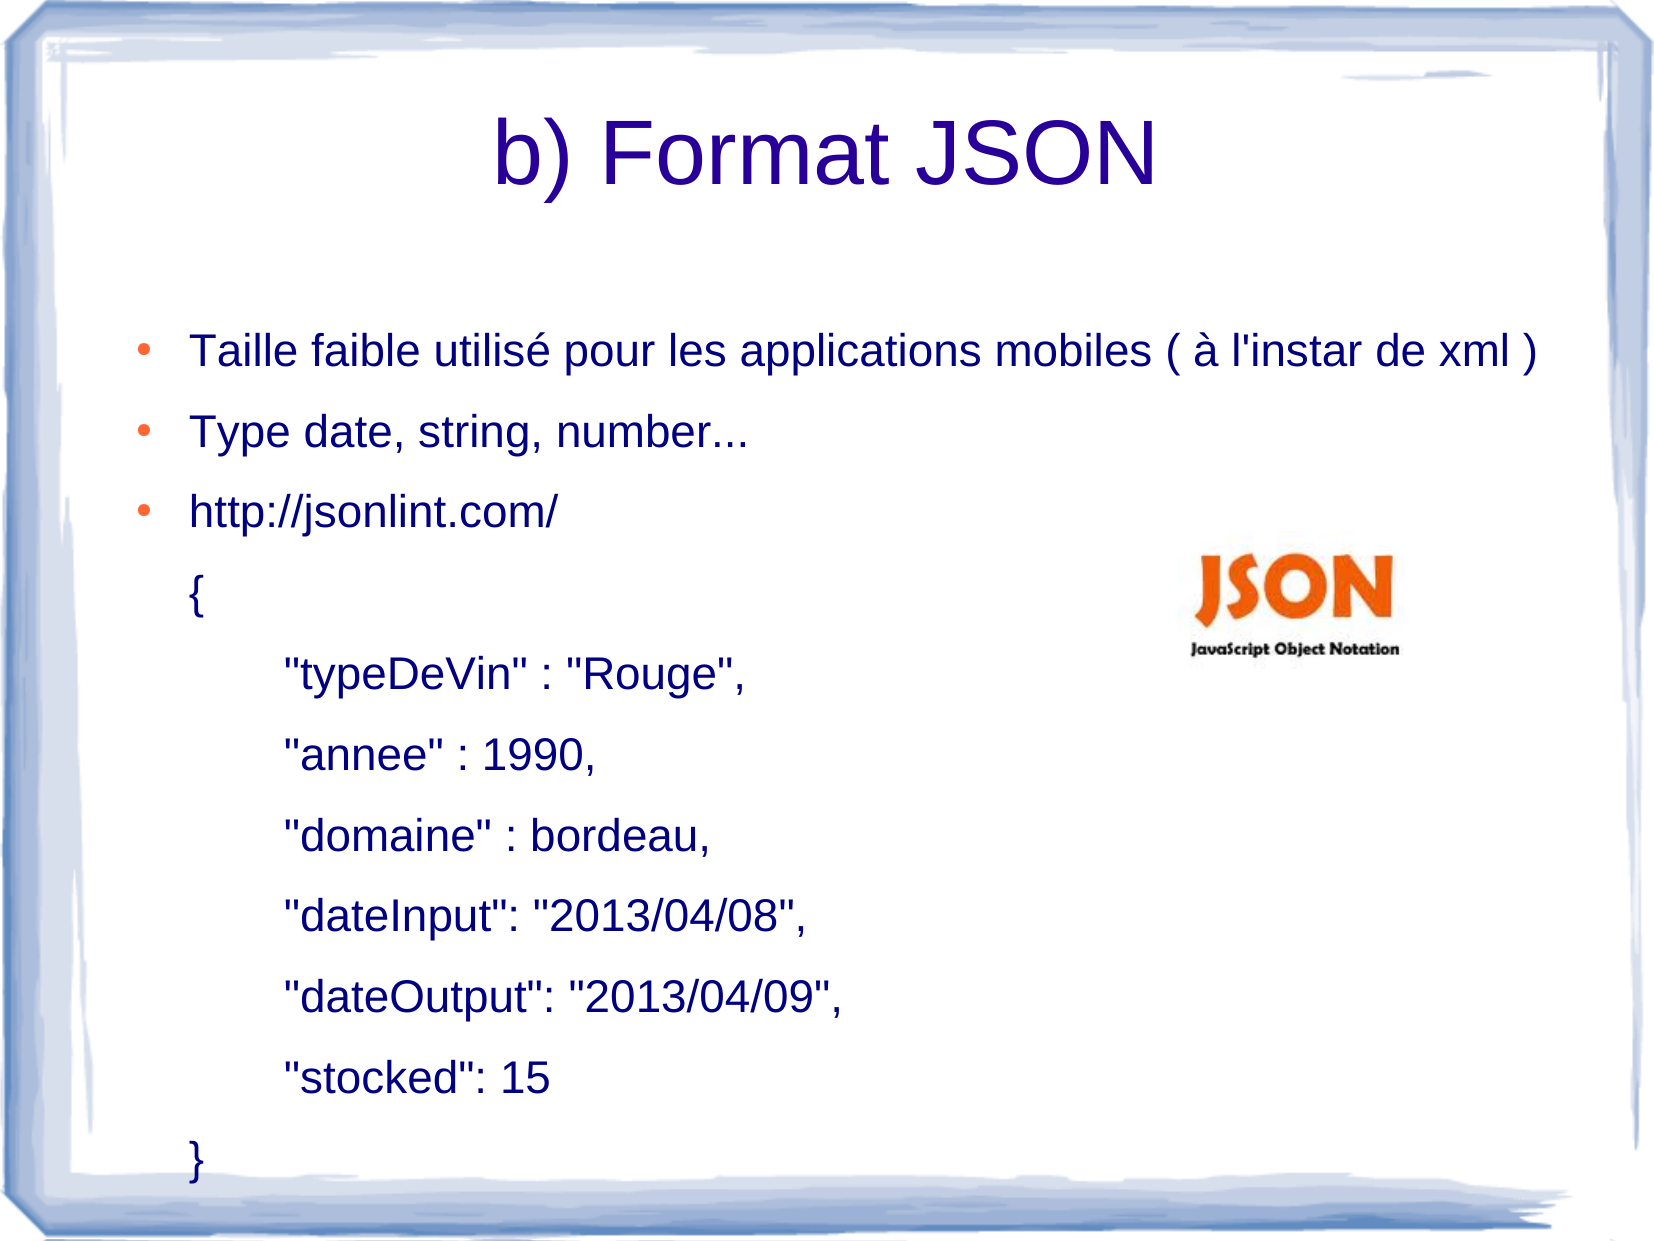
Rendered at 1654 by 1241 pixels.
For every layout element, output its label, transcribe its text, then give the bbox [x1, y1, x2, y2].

list Taille faible utilisé pour les applications mobiles ( à l'instar de xml ) Type date, string, number... http://jsonlint.com/ { "typeDeVin" : "Rouge", "annee" : 1990, "domaine" : bordeau, "dateInput": "2013/04/08", "dateOutput": "2013/04/09", "stocked": 15 } [118, 324, 1571, 1099]
picture [0, 0, 1654, 1241]
title b) Format JSON [82, 49, 1571, 257]
